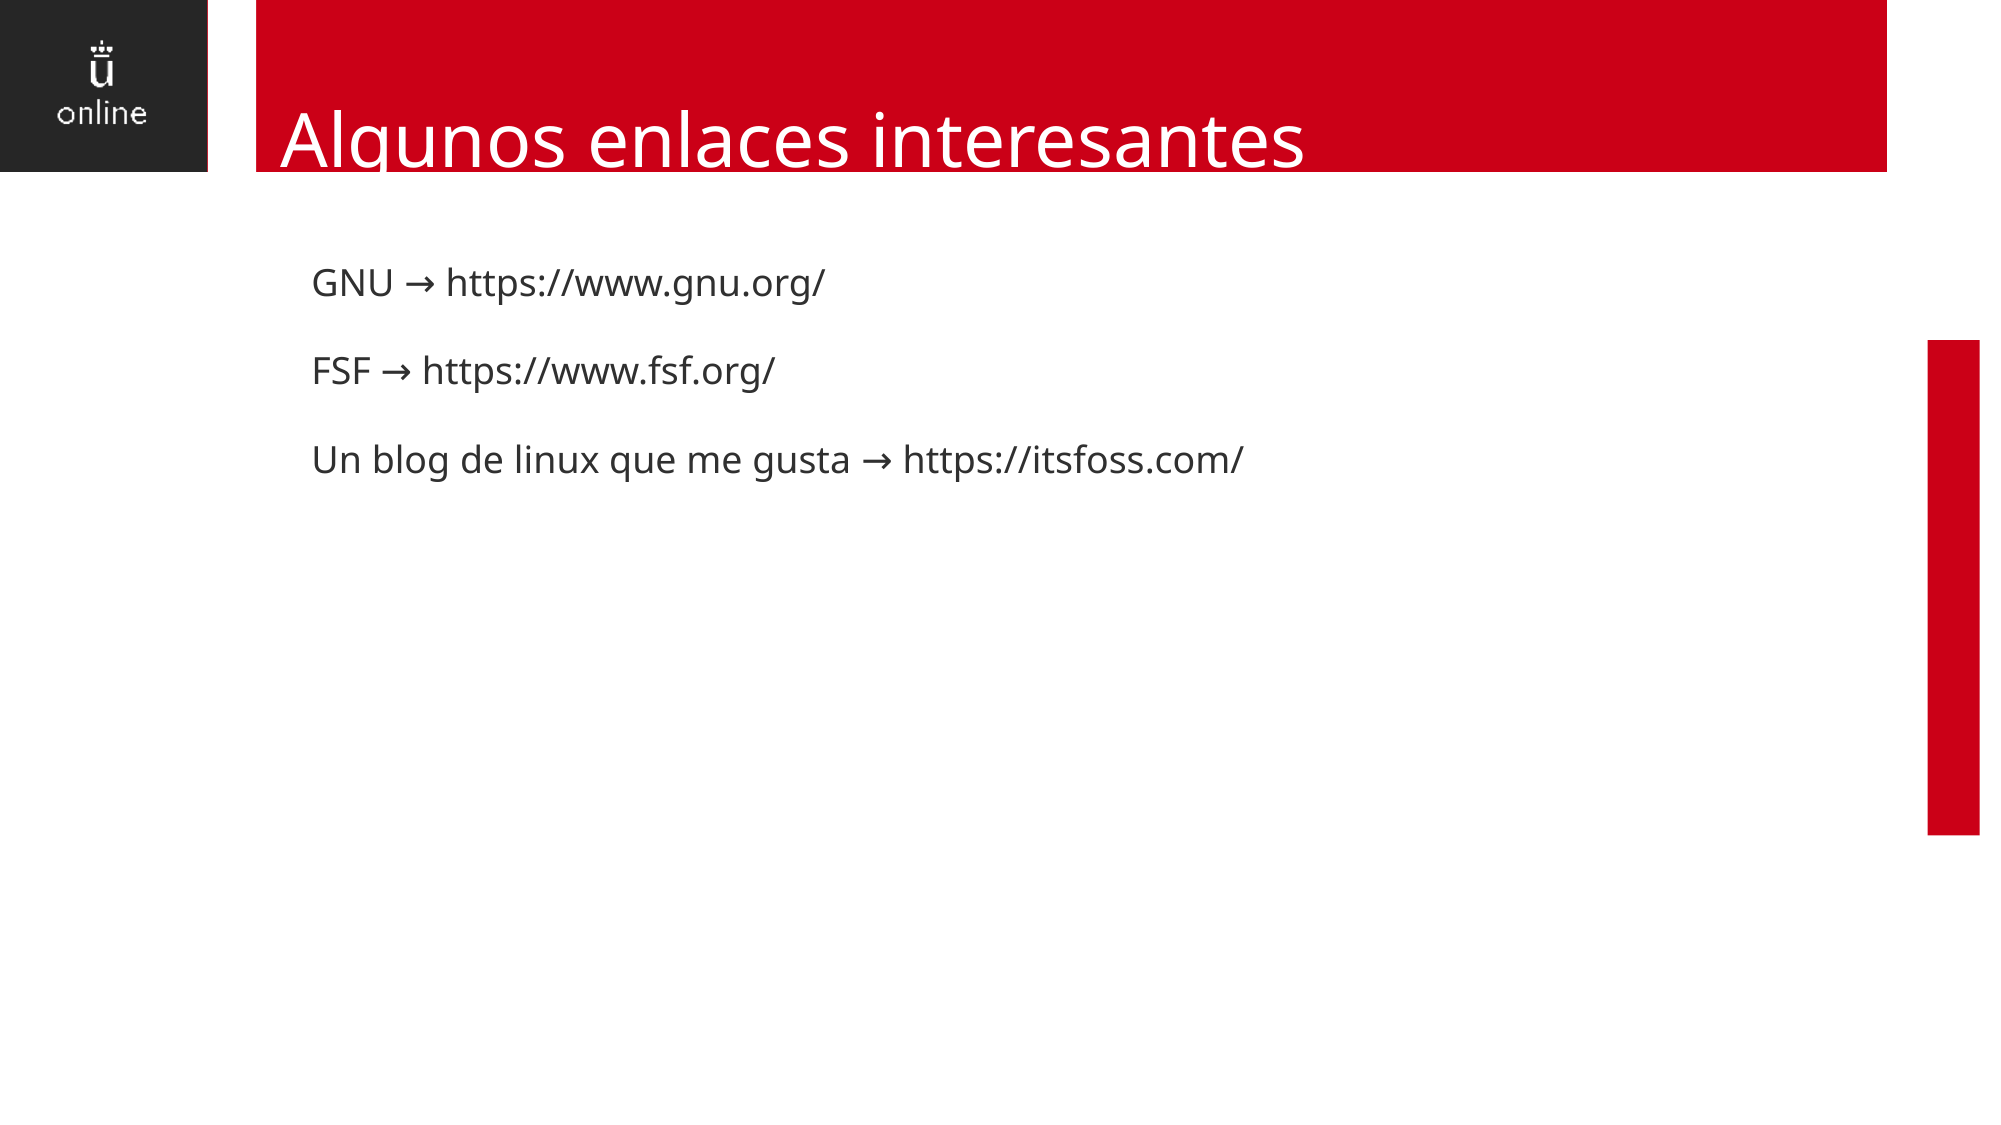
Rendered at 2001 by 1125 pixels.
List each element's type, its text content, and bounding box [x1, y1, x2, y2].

text_box Algunos enlaces interesantes [265, 80, 1565, 249]
picture [40, 26, 164, 150]
list GNU → https://www.gnu.org/ FSF → https://www.fsf.org/ Un blog de linux que me gusta → https://itsfoss.com/ [258, 249, 1890, 961]
